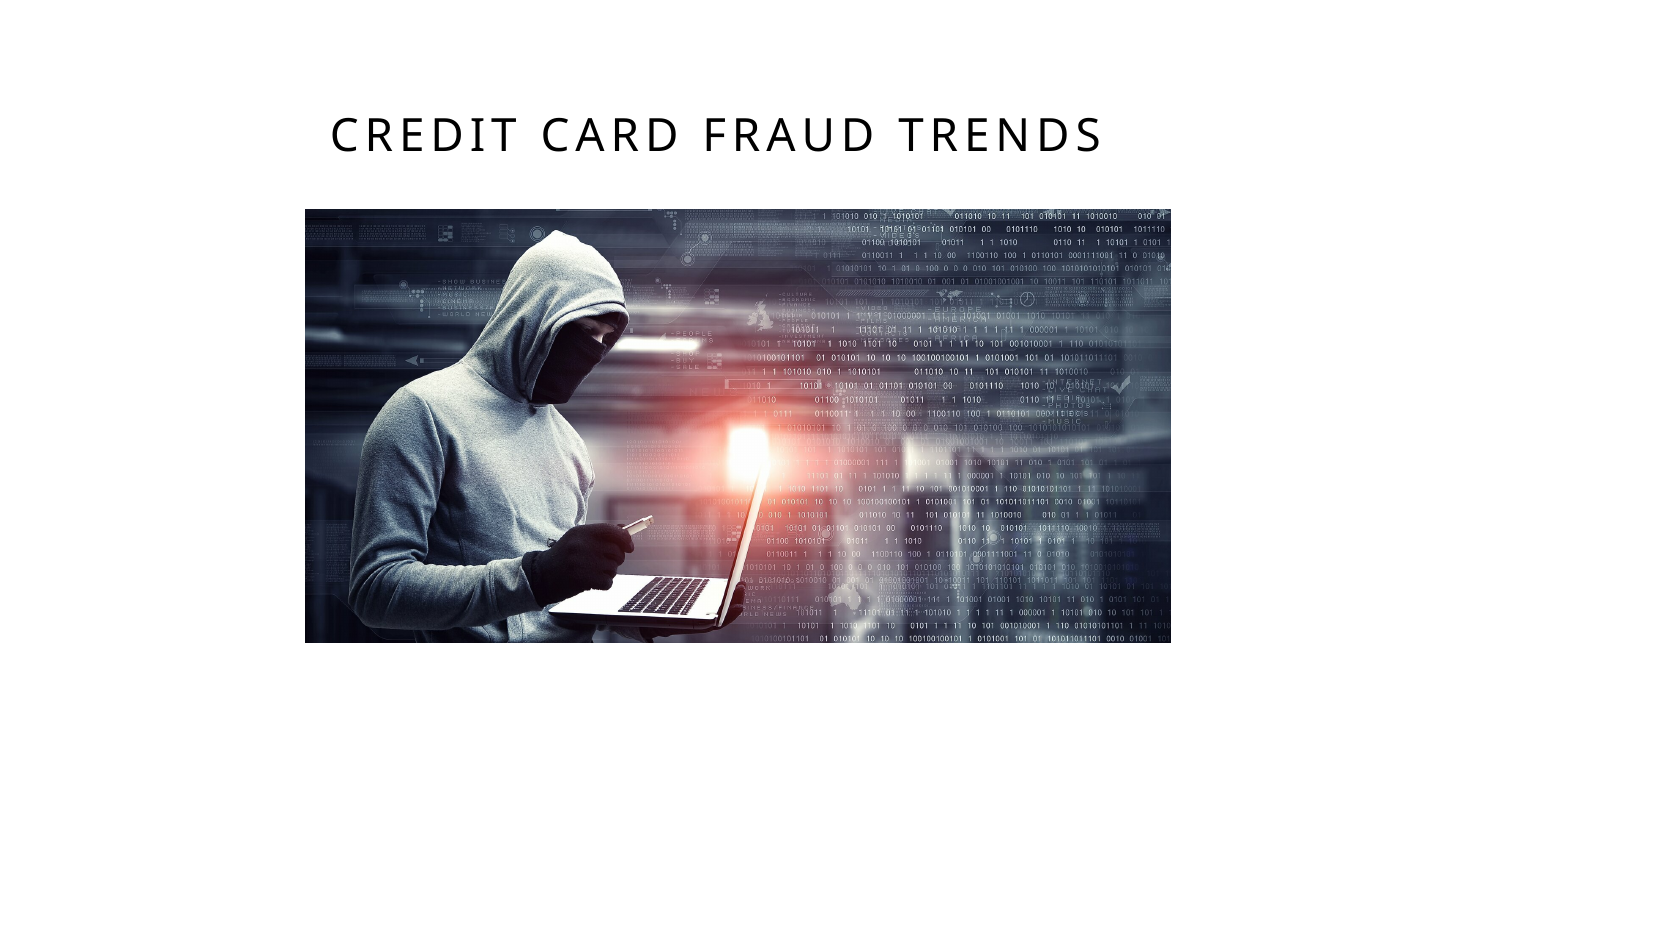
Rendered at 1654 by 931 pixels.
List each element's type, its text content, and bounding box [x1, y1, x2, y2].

picture [305, 209, 1171, 643]
text_box Credit card fraud Trends [90, 94, 1231, 181]
